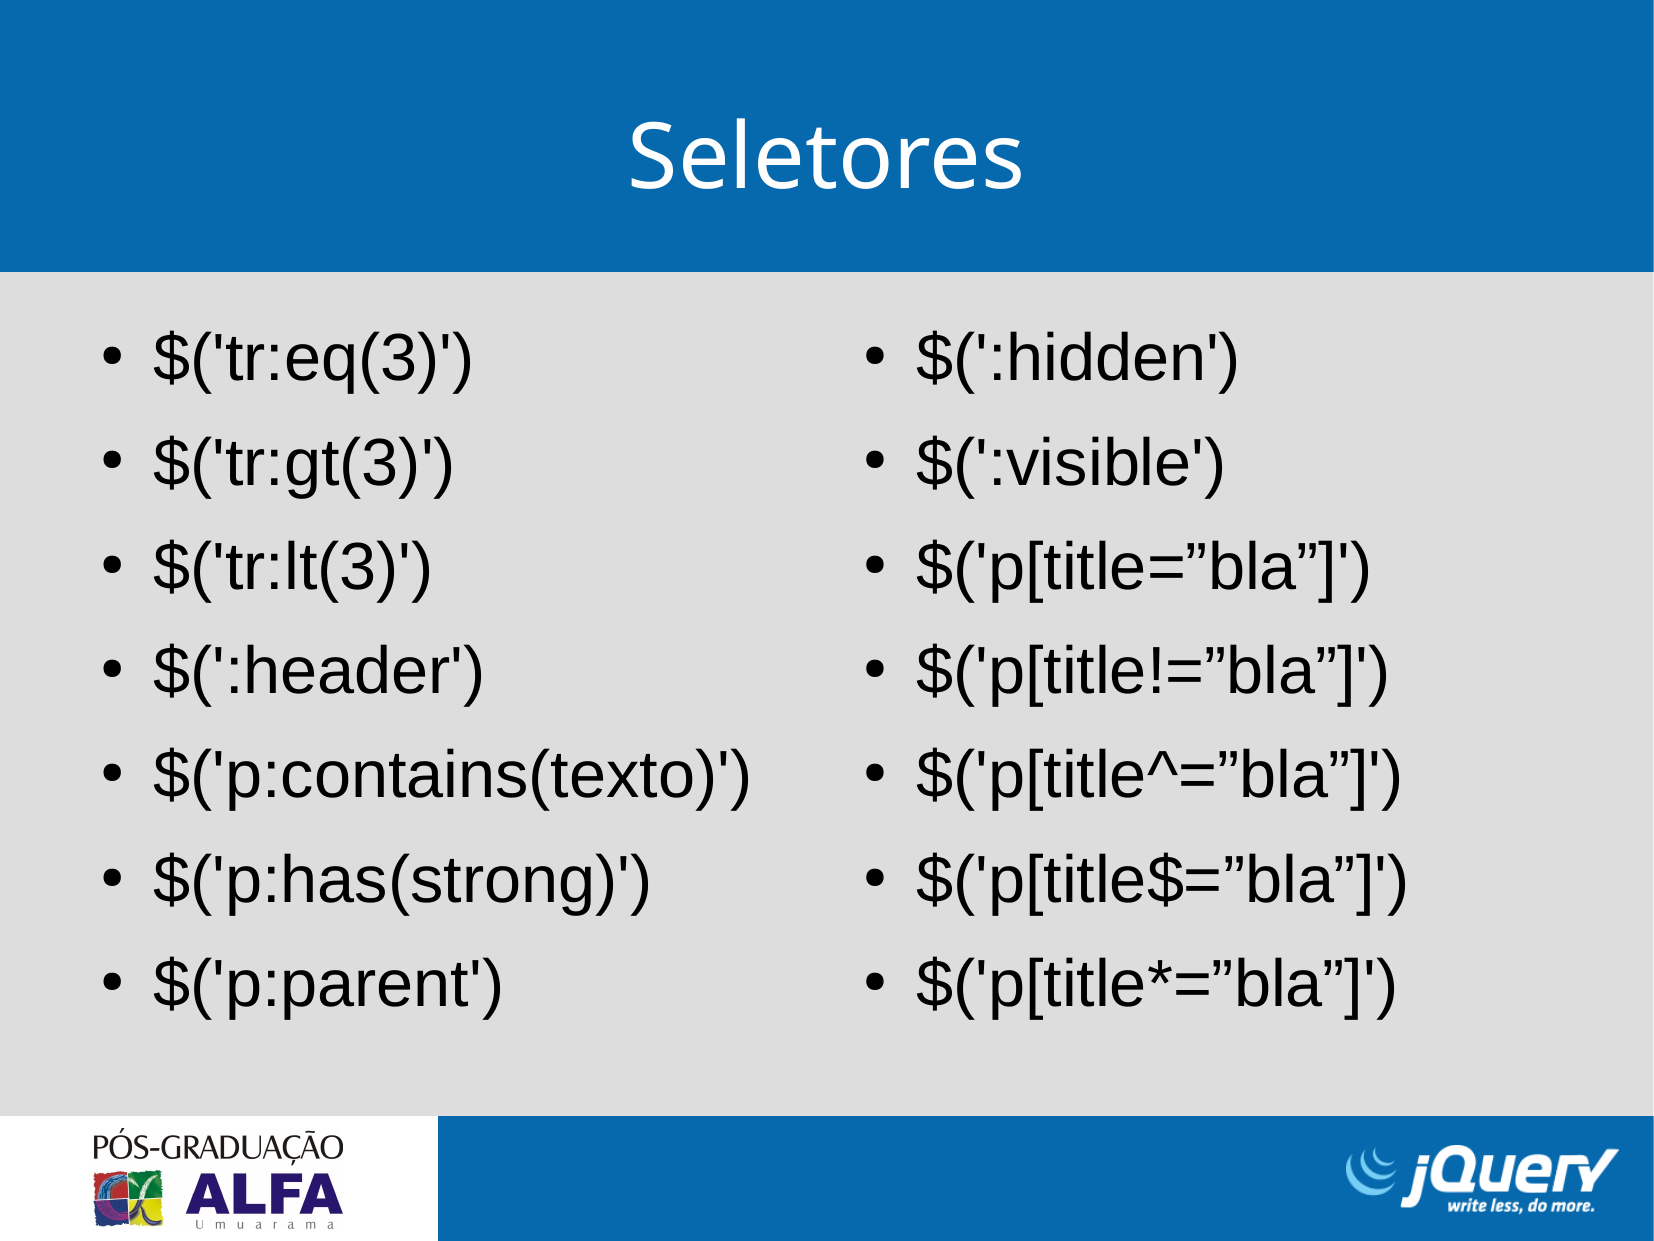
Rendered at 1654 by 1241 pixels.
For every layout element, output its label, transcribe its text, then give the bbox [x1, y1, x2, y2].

list $(':hidden') $(':visible') $('p[title=”bla”]') $('p[title!=”bla”]') $('p[title^=”bla”]') $('p[title$=”bla”]') $('p[title*=”bla”]') [845, 320, 1572, 1040]
title Seletores [82, 49, 1571, 257]
list $('tr:eq(3)') $('tr:gt(3)') $('tr:lt(3)') $(':header') $('p:contains(texto)') $('p:has(strong)') $('p:parent') [82, 320, 809, 1040]
picture [93, 1128, 343, 1229]
picture [0, 0, 1654, 272]
picture [438, 1116, 1654, 1241]
